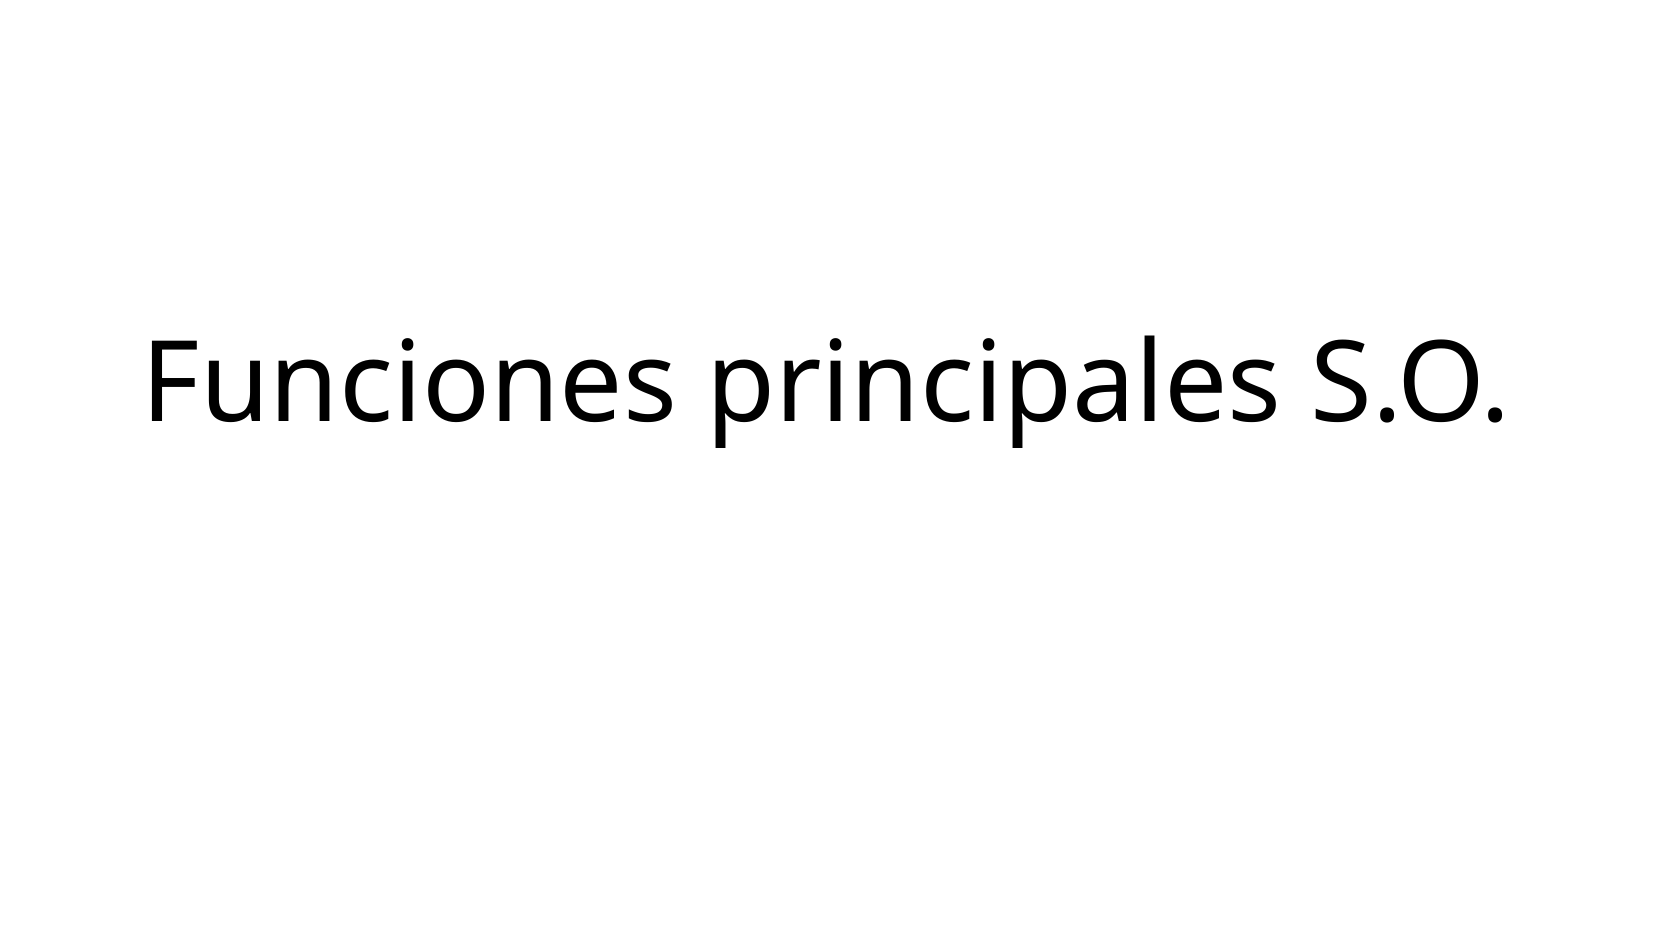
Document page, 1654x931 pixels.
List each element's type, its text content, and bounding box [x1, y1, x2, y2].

subtitle Funciones principales S.O. [82, 70, 1571, 686]
